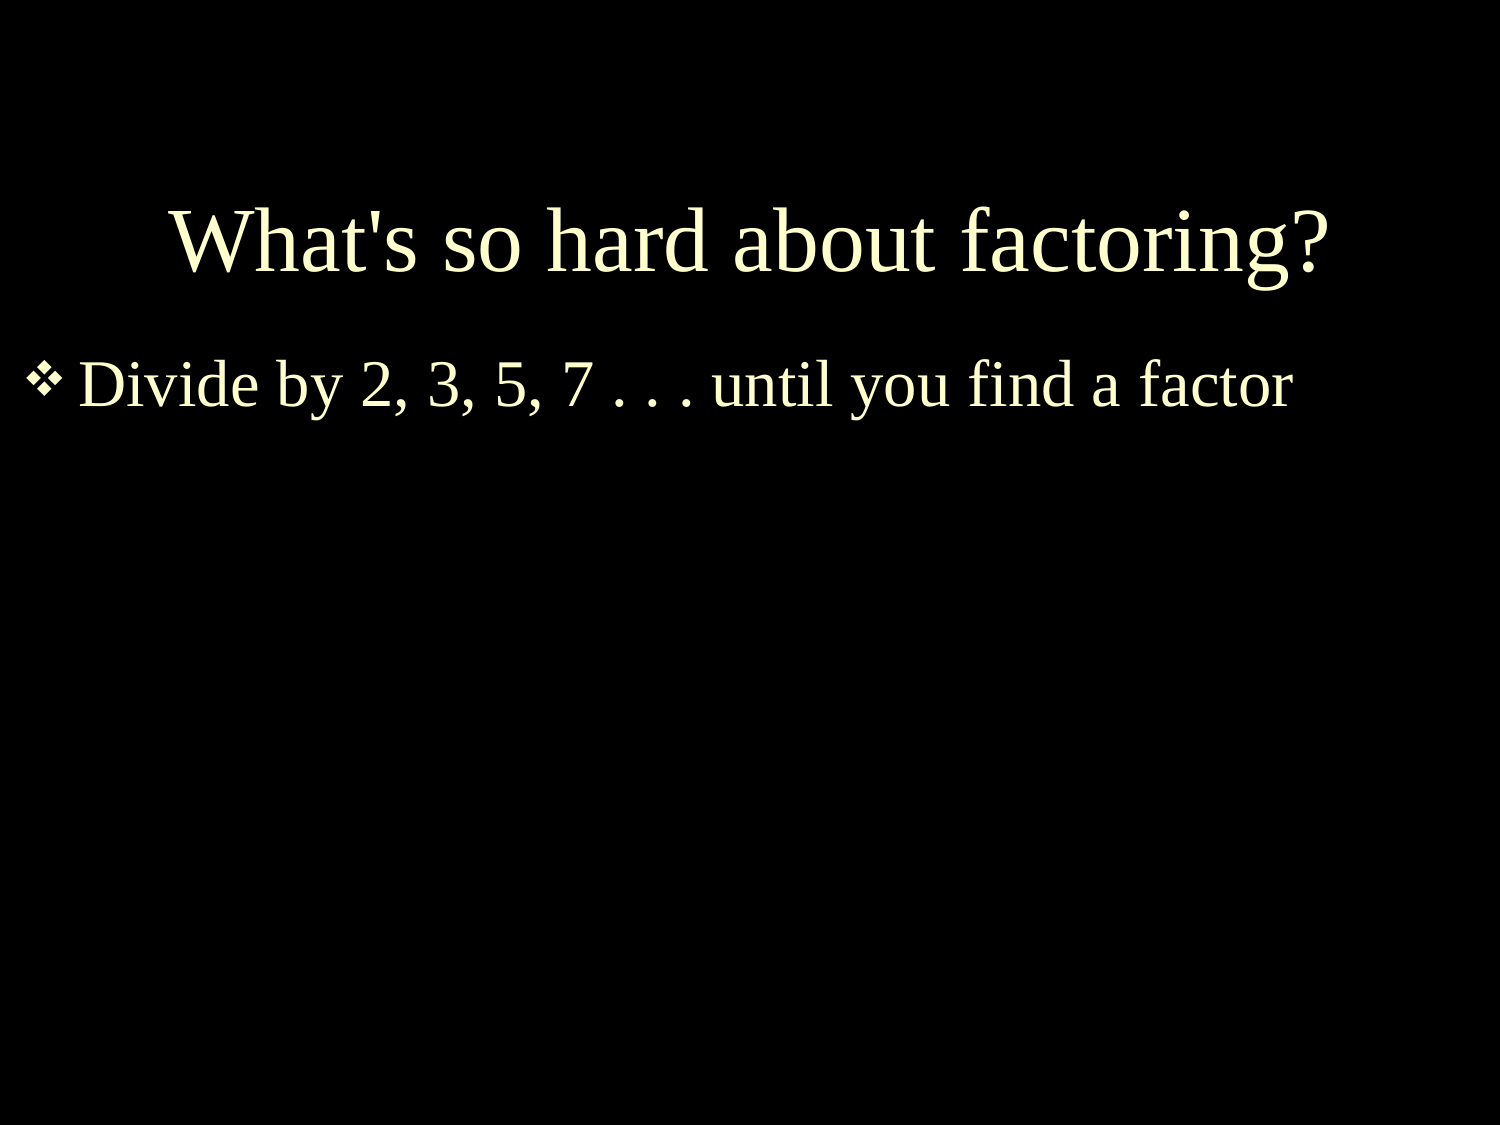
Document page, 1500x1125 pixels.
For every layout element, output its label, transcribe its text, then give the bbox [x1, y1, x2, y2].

title What's so hard about factoring? [22, 145, 1480, 336]
list Divide by 2, 3, 5, 7 . . . until you find a factor [22, 347, 1482, 1090]
